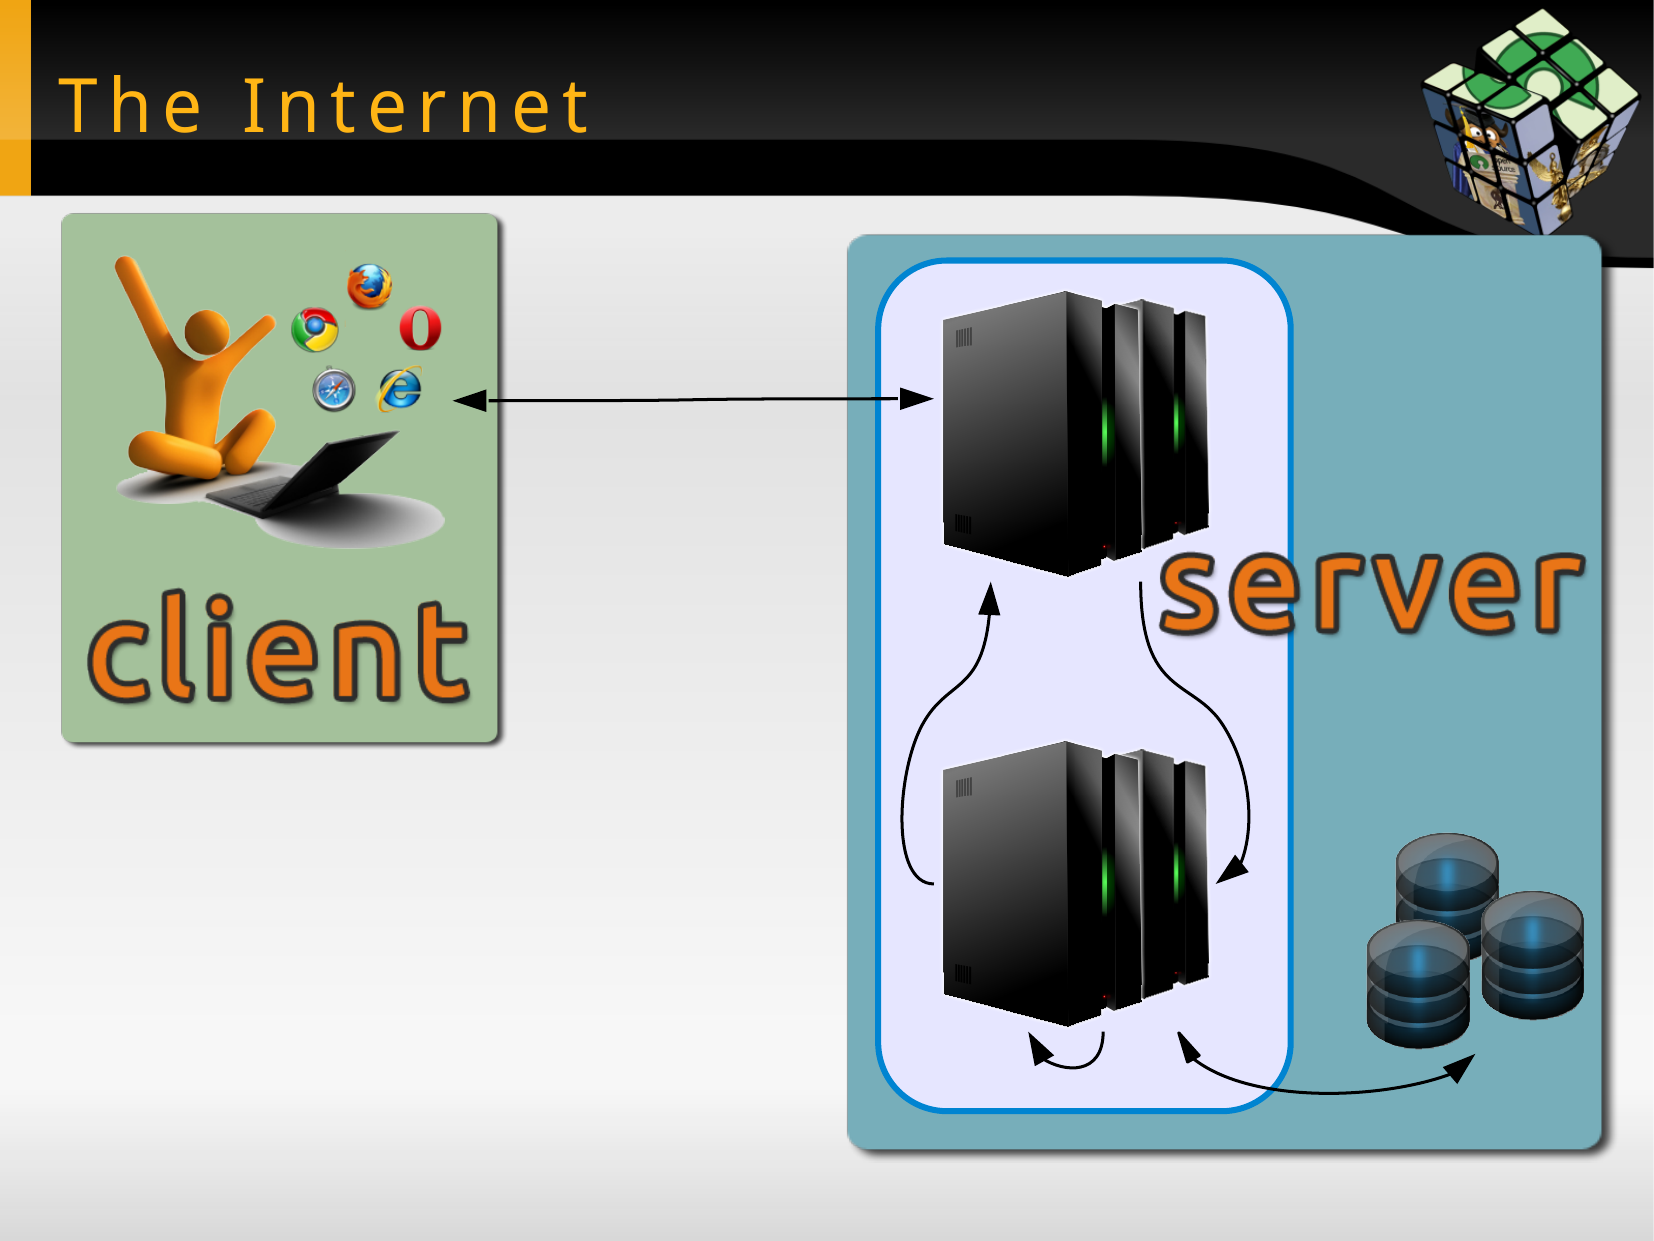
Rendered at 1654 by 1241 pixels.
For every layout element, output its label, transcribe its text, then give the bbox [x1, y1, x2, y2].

text_box [878, 260, 1291, 1112]
title The Internet [59, 29, 1270, 178]
text_box [1157, 657, 1291, 1087]
text_box [1030, 1032, 1101, 1066]
picture [0, 0, 1654, 1241]
text_box [904, 582, 1247, 882]
